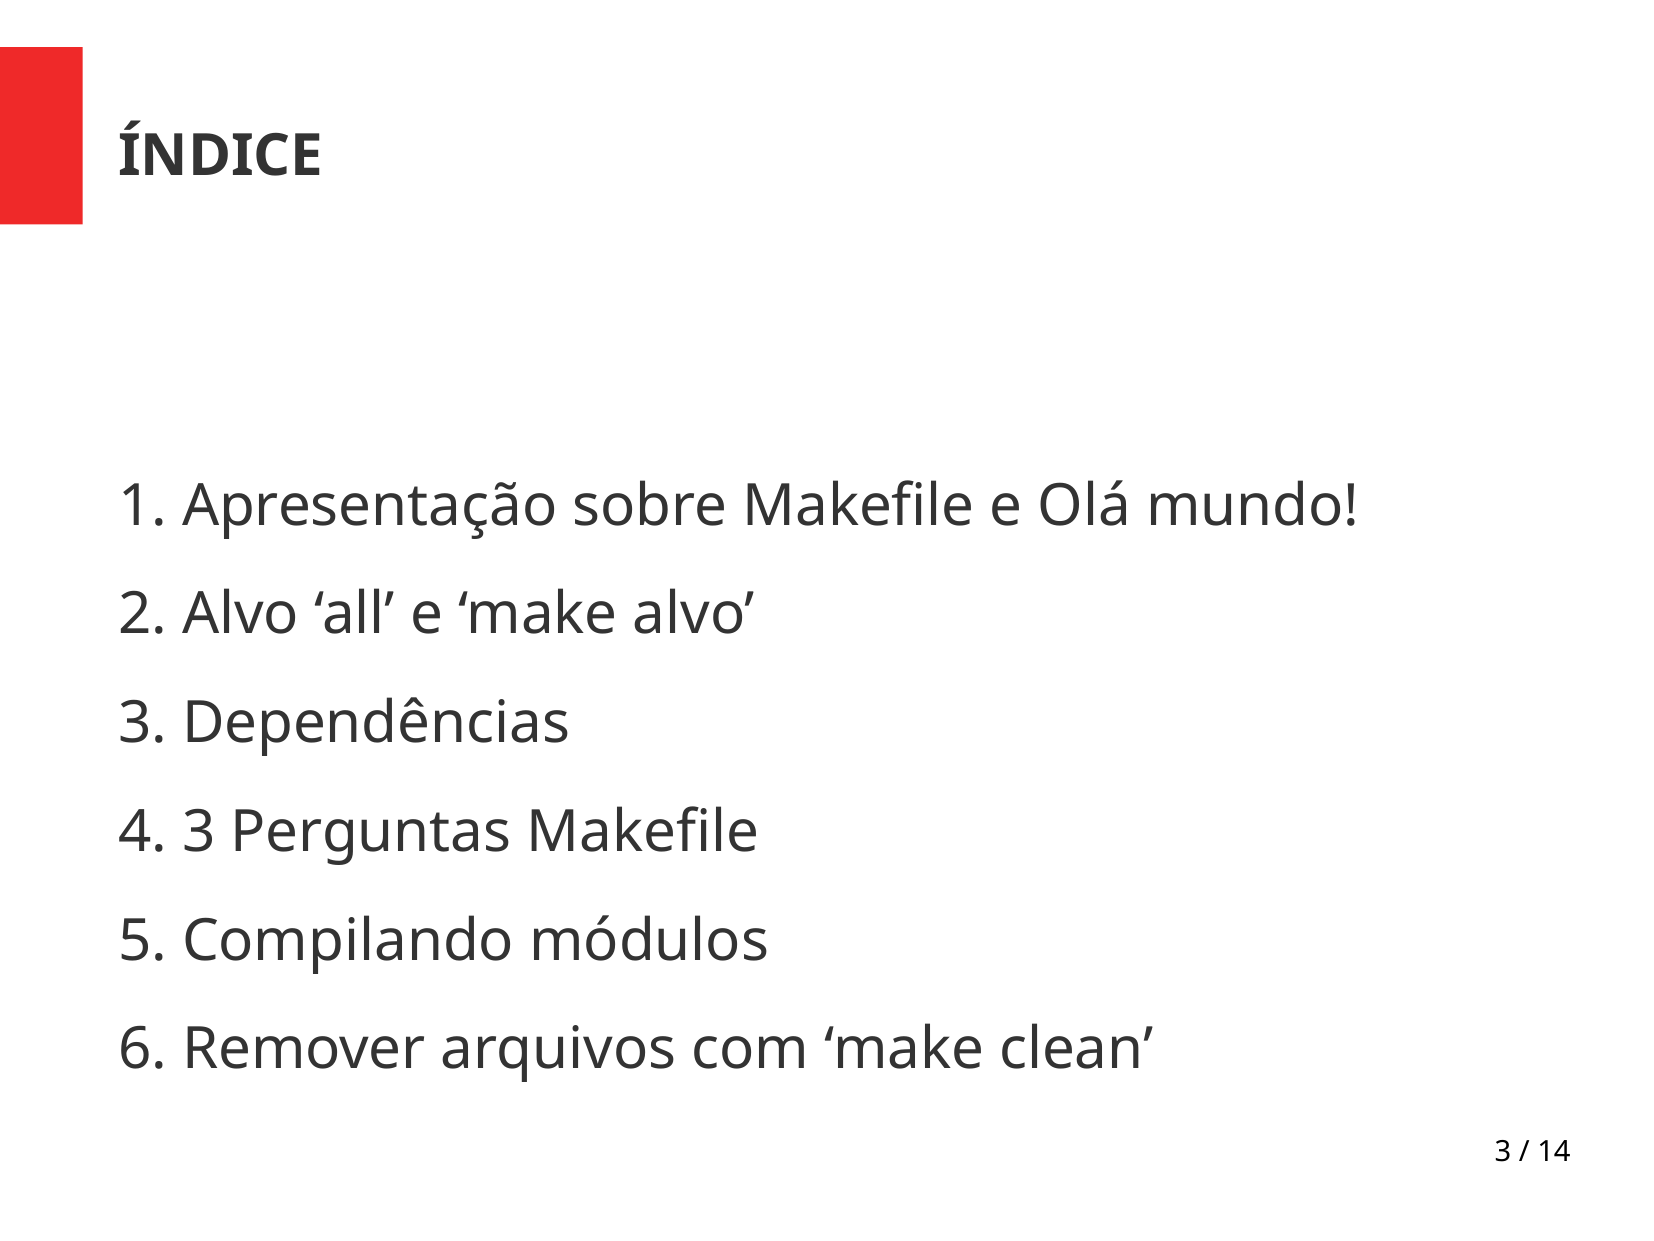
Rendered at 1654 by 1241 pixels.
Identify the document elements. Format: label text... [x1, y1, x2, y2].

title ÍNDICE [118, 49, 1571, 257]
list 1. Apresentação sobre Makefile e Olá mundo! 2. Alvo ‘all’ e ‘make alvo’ 3. Dependências 4. 3 Perguntas Makefile 5. Compilando módulos 6. Remover arquivos com ‘make clean’ [118, 354, 1536, 1074]
